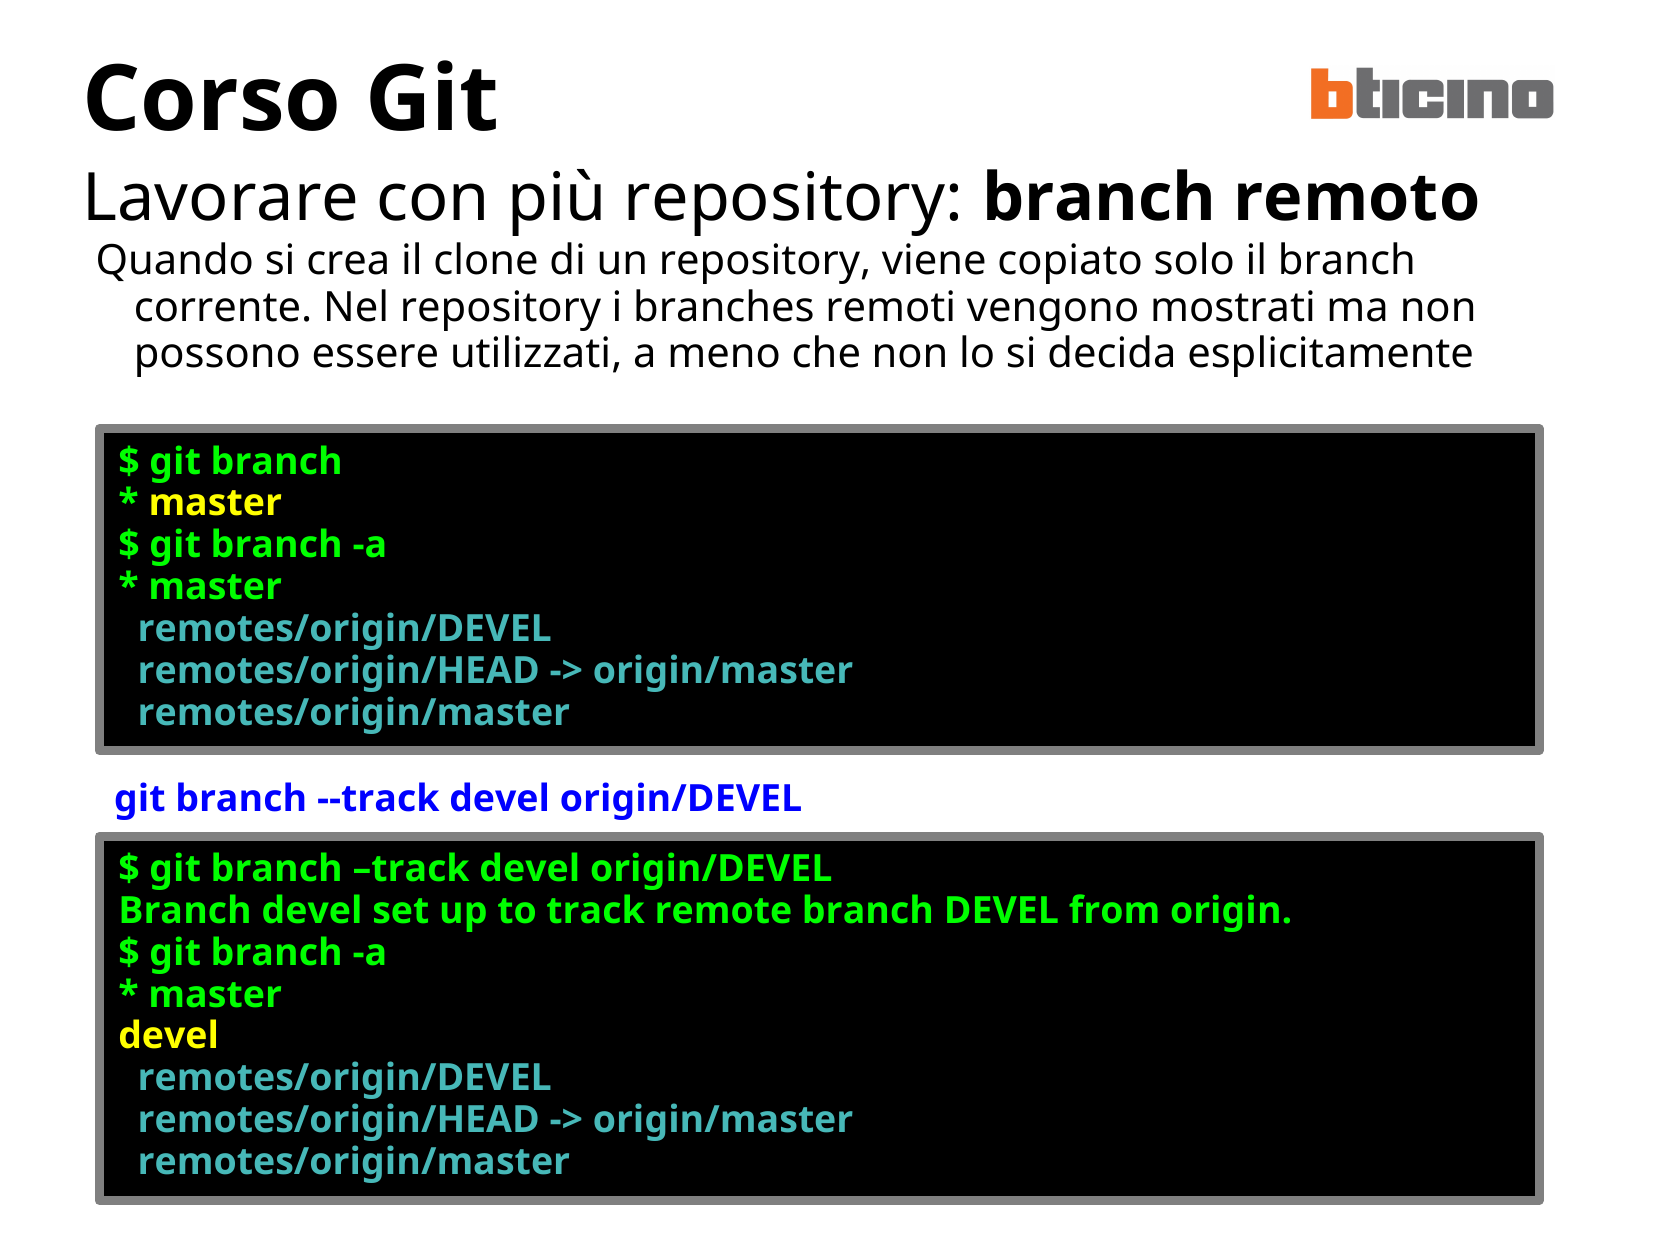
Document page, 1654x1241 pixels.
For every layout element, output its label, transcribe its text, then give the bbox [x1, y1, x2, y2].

text_box $ git branch * master $ git branch -a * master remotes/origin/DEVEL remotes/origin/HEAD -> origin/master remotes/origin/master [99, 428, 1540, 751]
list Quando si crea il clone di un repository, viene copiato solo il branch corrente. Nel repository i branches remoti vengono mostrati ma non possono essere utilizzati, a meno che non lo si decida esplicitamente [82, 233, 1561, 409]
text_box $ git branch –track devel origin/DEVEL Branch devel set up to track remote branch DEVEL from origin. $ git branch -a * master devel remotes/origin/DEVEL remotes/origin/HEAD -> origin/master remotes/origin/master [99, 836, 1540, 1201]
text_box git branch --track devel origin/DEVEL [99, 770, 1531, 828]
title Corso Git [82, 48, 1570, 151]
list Lavorare con più repository: branch remoto [82, 156, 1561, 233]
